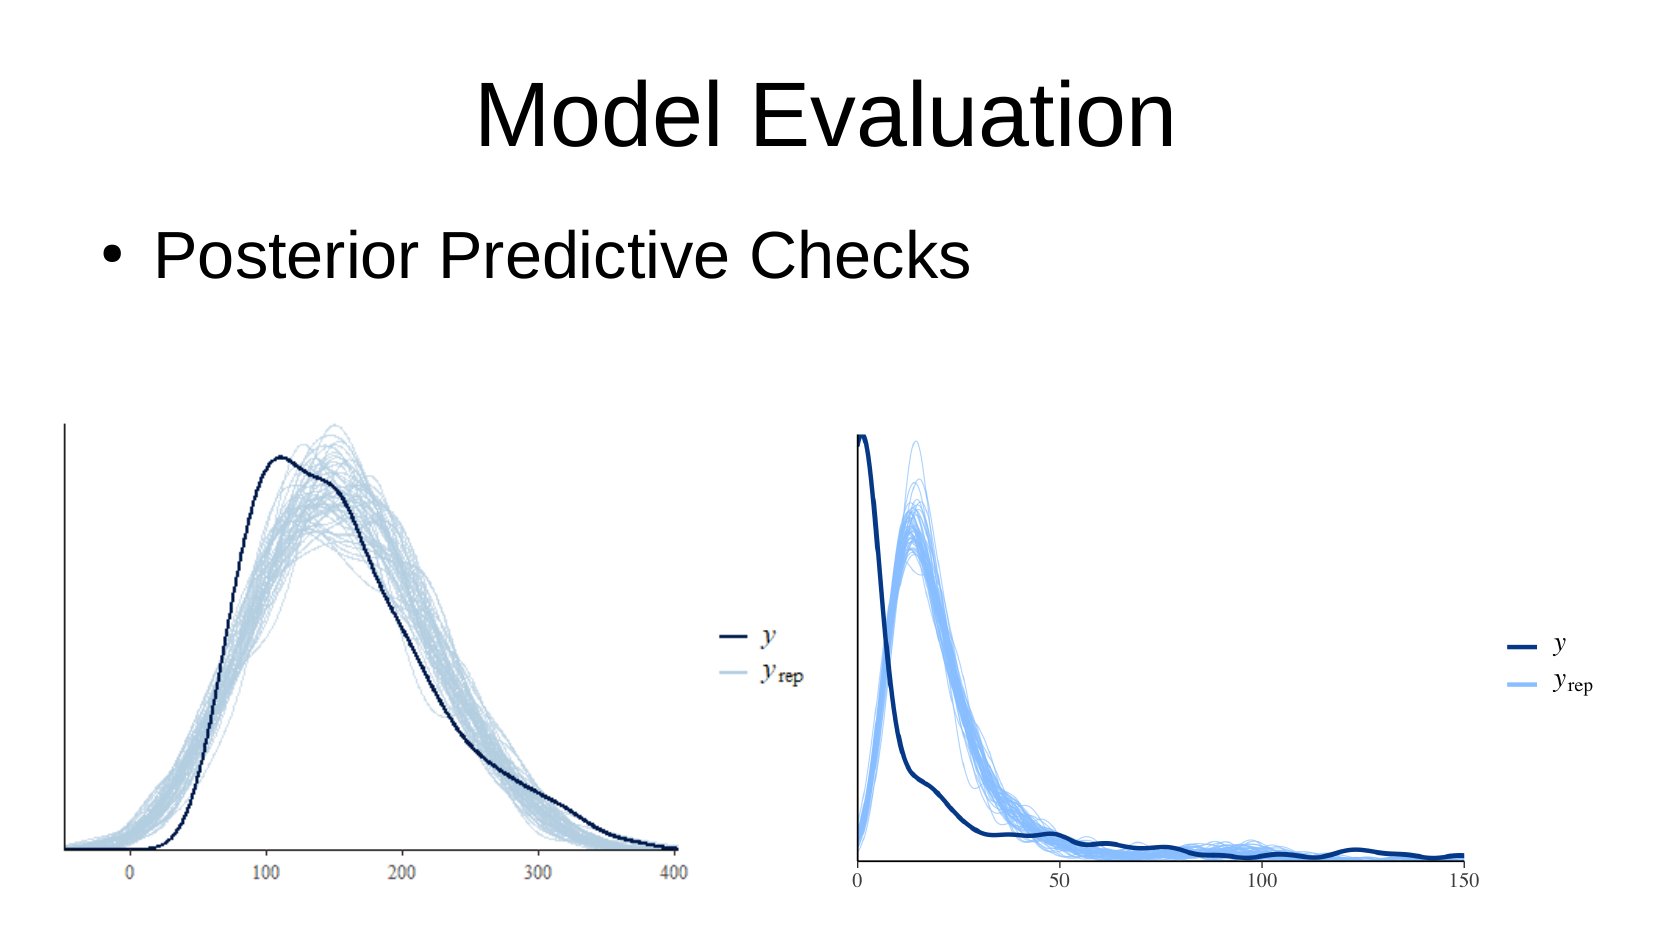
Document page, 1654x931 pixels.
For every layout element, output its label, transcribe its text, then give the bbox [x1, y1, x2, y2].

picture [838, 421, 1619, 904]
list Posterior Predictive Checks [82, 217, 1571, 758]
title Model Evaluation [82, 37, 1571, 193]
picture [47, 413, 829, 895]
